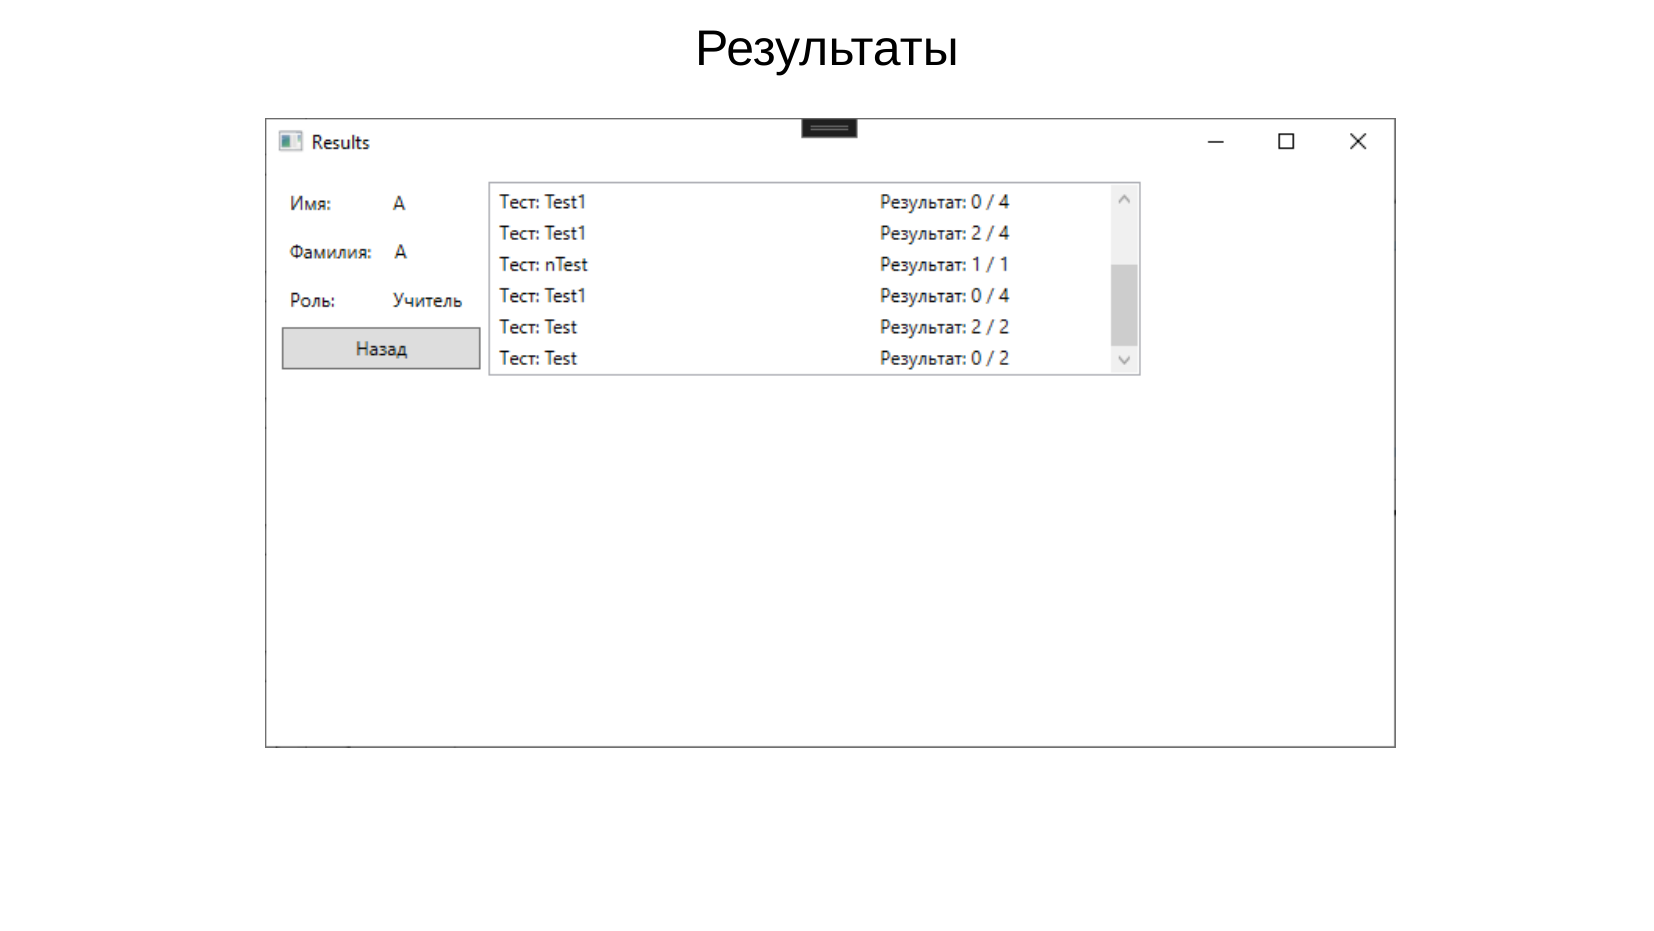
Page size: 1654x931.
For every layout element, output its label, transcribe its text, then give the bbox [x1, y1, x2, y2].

picture [265, 118, 1396, 748]
title Результаты [82, 0, 1571, 126]
